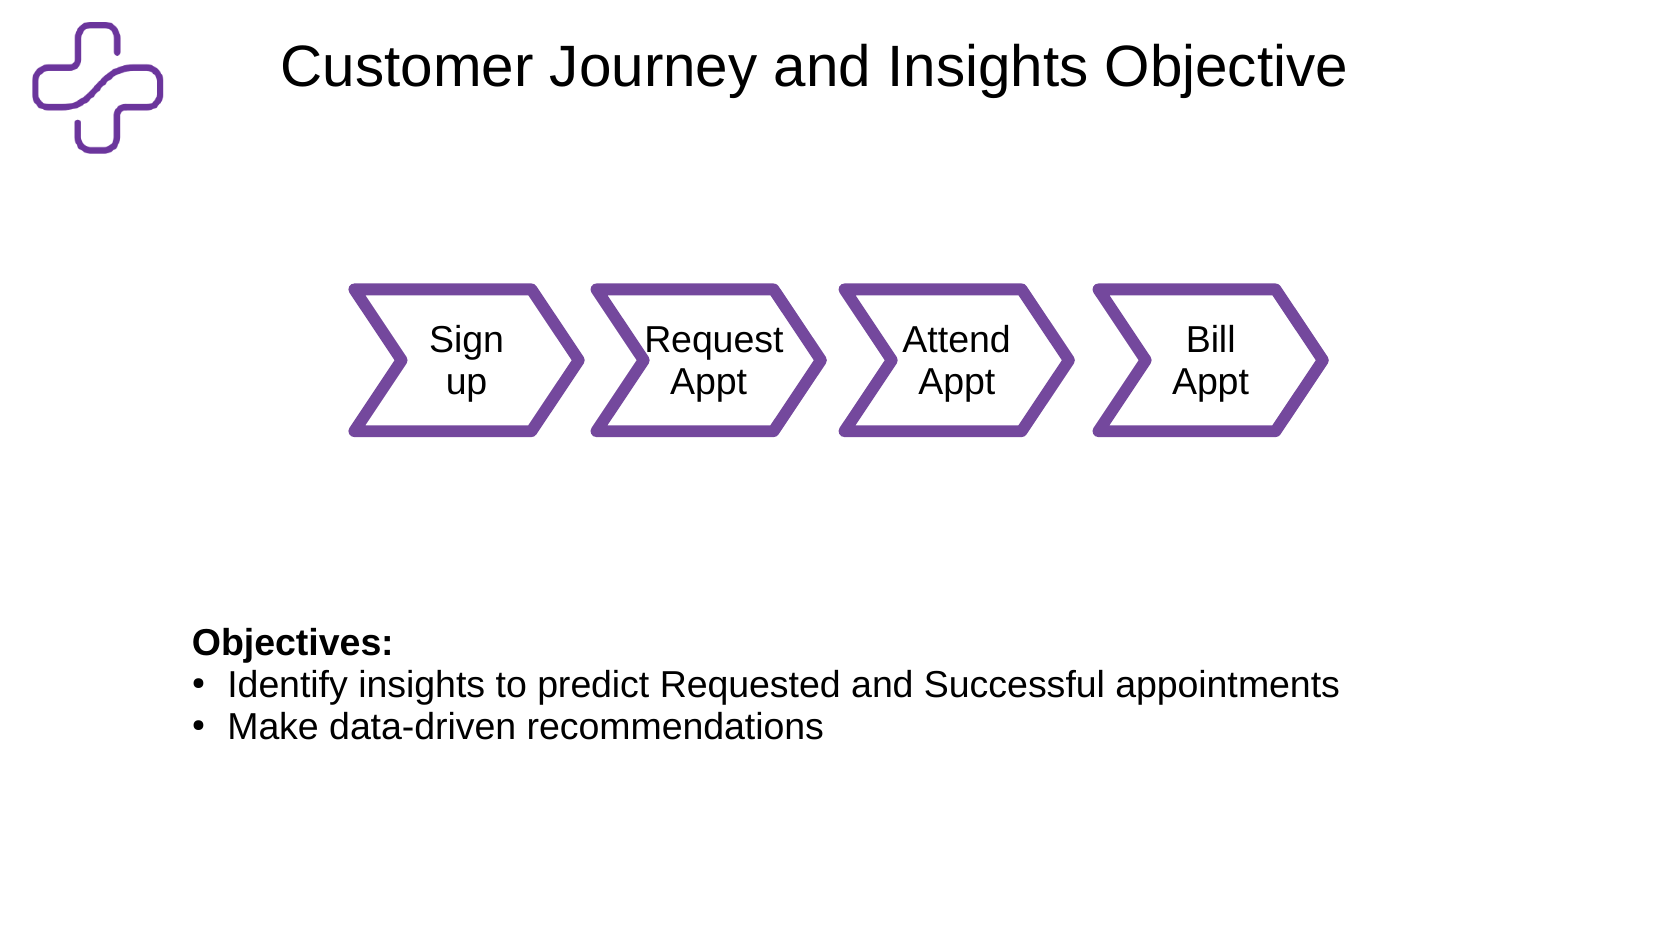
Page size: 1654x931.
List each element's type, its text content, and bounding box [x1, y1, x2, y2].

text_box Objectives: Identify insights to predict Requested and Successful appointments Make data-driven recommendations [177, 614, 1501, 797]
text_box Request Appt [596, 289, 821, 432]
title Customer Journey and Insights Objective [70, 11, 1560, 122]
picture [0, 1, 189, 201]
text_box Bill Appt [1098, 289, 1323, 432]
text_box Sign up [354, 289, 579, 432]
text_box Attend Appt [844, 289, 1069, 432]
